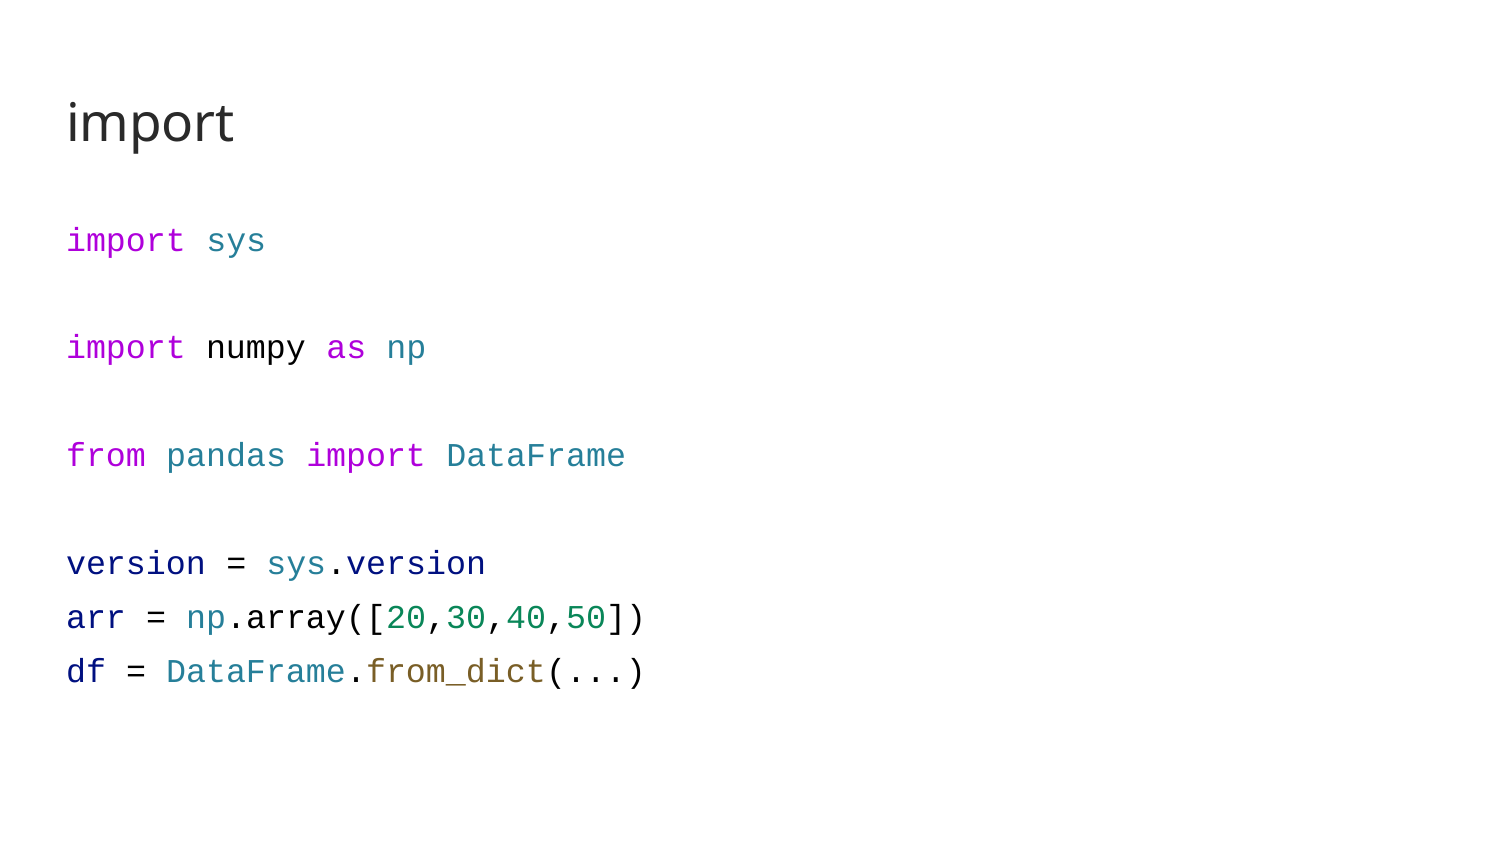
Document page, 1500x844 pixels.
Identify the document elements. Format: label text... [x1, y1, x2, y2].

list import sys import numpy as np from pandas import DataFrame version = sys.version arr = np.array([20,30,40,50]) df = DataFrame.from_dict(...) [51, 189, 1449, 704]
title import [51, 72, 1449, 167]
